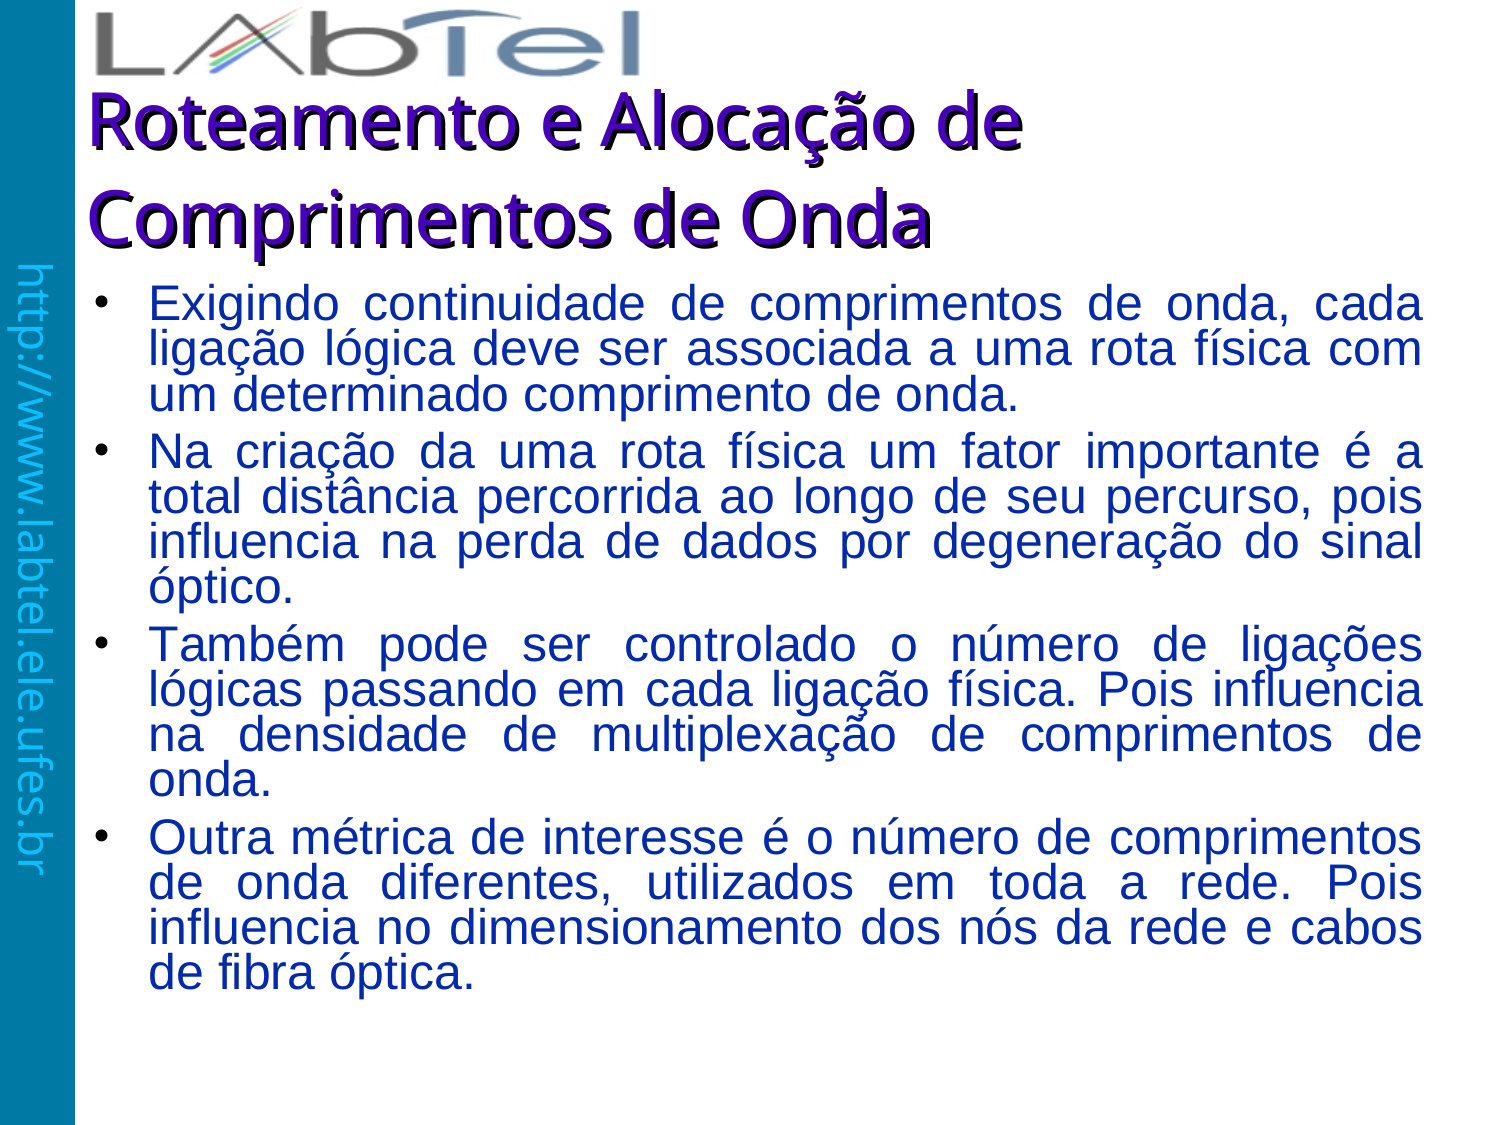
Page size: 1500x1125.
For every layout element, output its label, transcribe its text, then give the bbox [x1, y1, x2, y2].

list Exigindo continuidade de comprimentos de onda, cada ligação lógica deve ser associada a uma rota física com um determinado comprimento de onda. Na criação da uma rota física um fator importante é a total distância percorrida ao longo de seu percurso, pois influencia na perda de dados por degeneração do sinal óptico. Também pode ser controlado o número de ligações lógicas passando em cada ligação física. Pois influencia na densidade de multiplexação de comprimentos de onda. Outra métrica de interesse é o número de comprimentos de onda diferentes, utilizados em toda a rede. Pois influencia no dimensionamento dos nós da rede e cabos de fibra óptica. [78, 261, 1439, 1084]
title Roteamento e Alocação de Comprimentos de Onda [70, 65, 1471, 264]
picture [76, 0, 675, 65]
